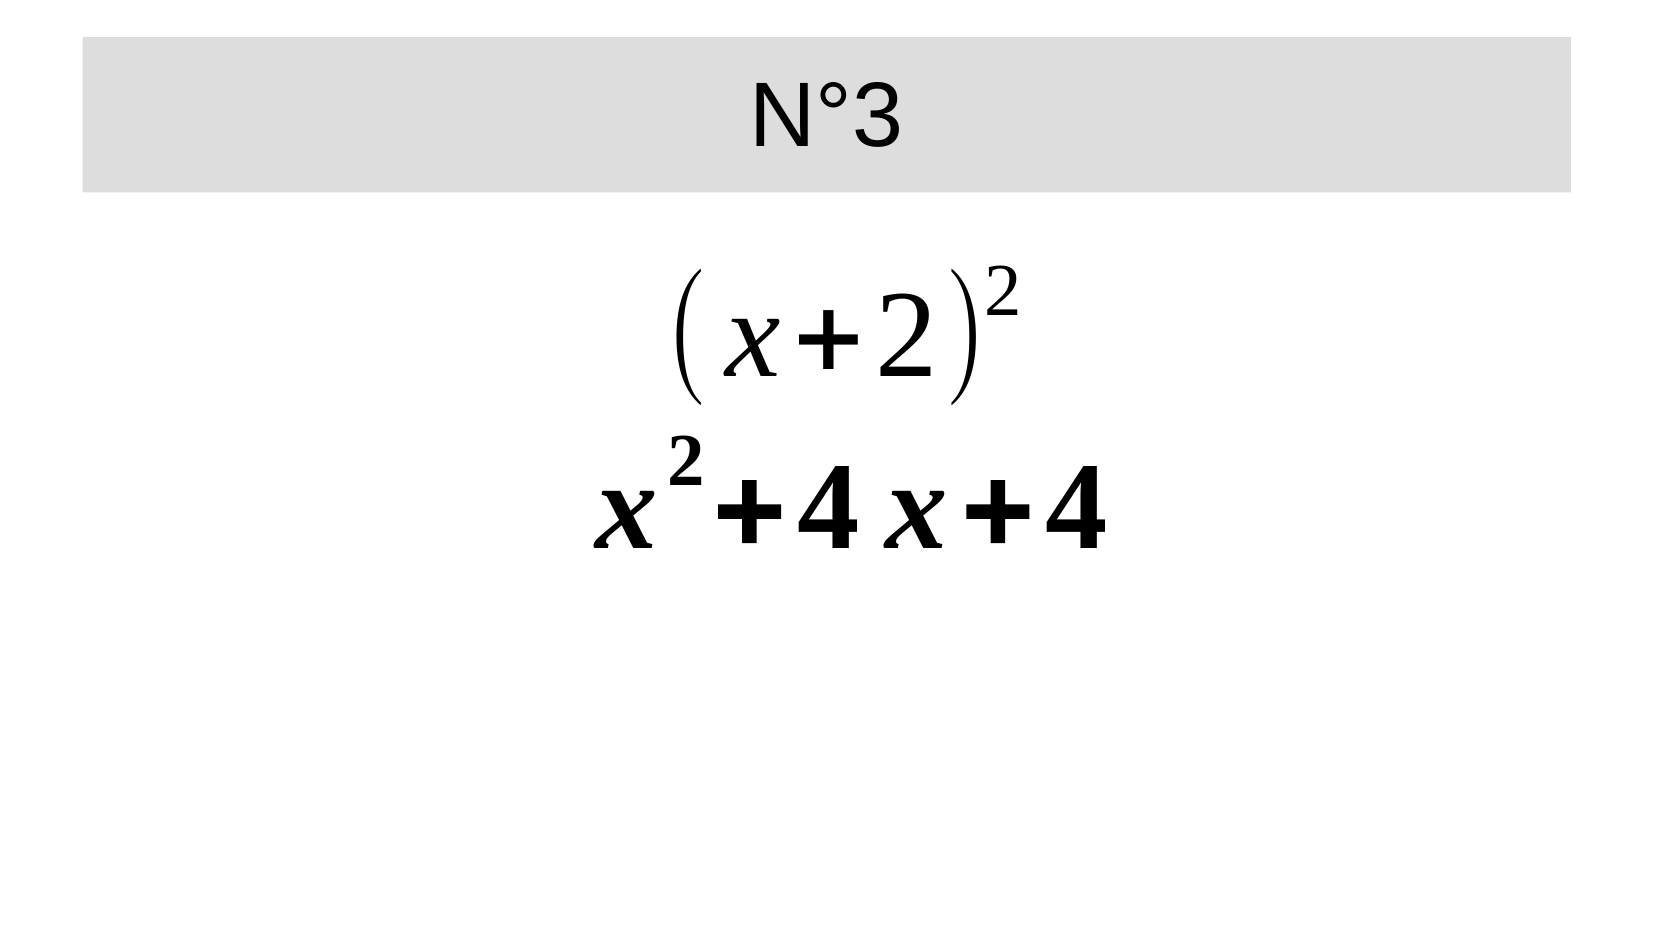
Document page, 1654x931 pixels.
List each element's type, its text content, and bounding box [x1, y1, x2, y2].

title N°3 [82, 37, 1571, 193]
chart [578, 248, 1116, 575]
